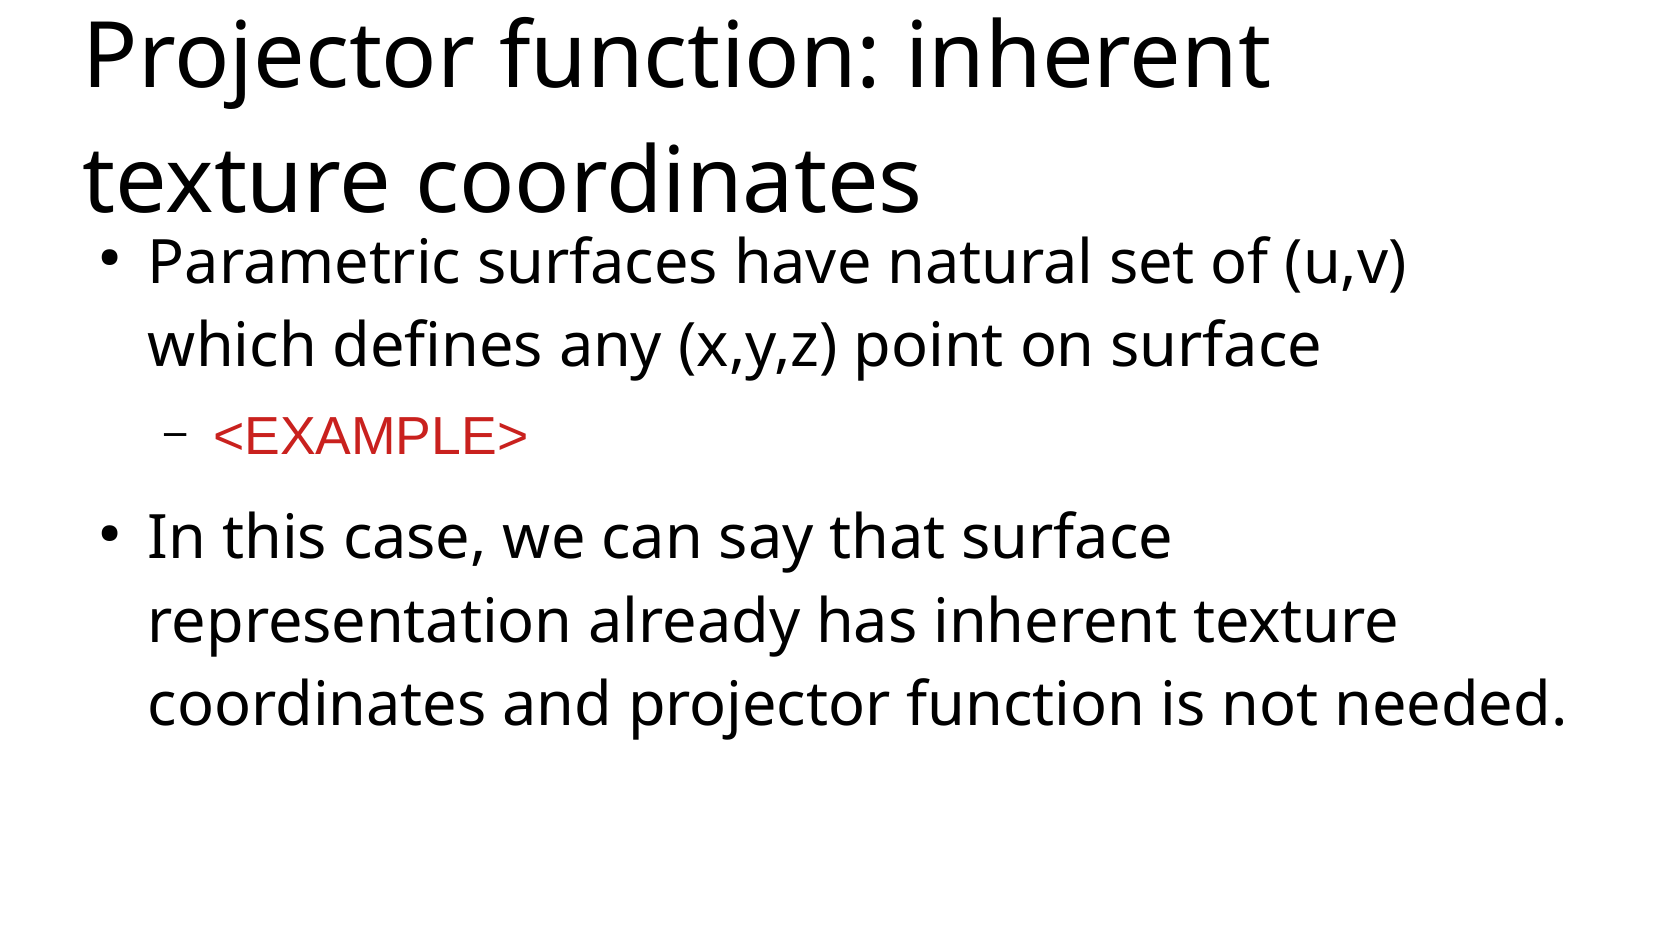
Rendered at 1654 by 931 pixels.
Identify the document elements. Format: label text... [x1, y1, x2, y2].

title Projector function: inherent texture coordinates [82, 0, 1571, 217]
list Parametric surfaces have natural set of (u,v) which defines any (x,y,z) point on surface <EXAMPLE> In this case, we can say that surface representation already has inherent texture coordinates and projector function is not needed. [82, 217, 1571, 758]
